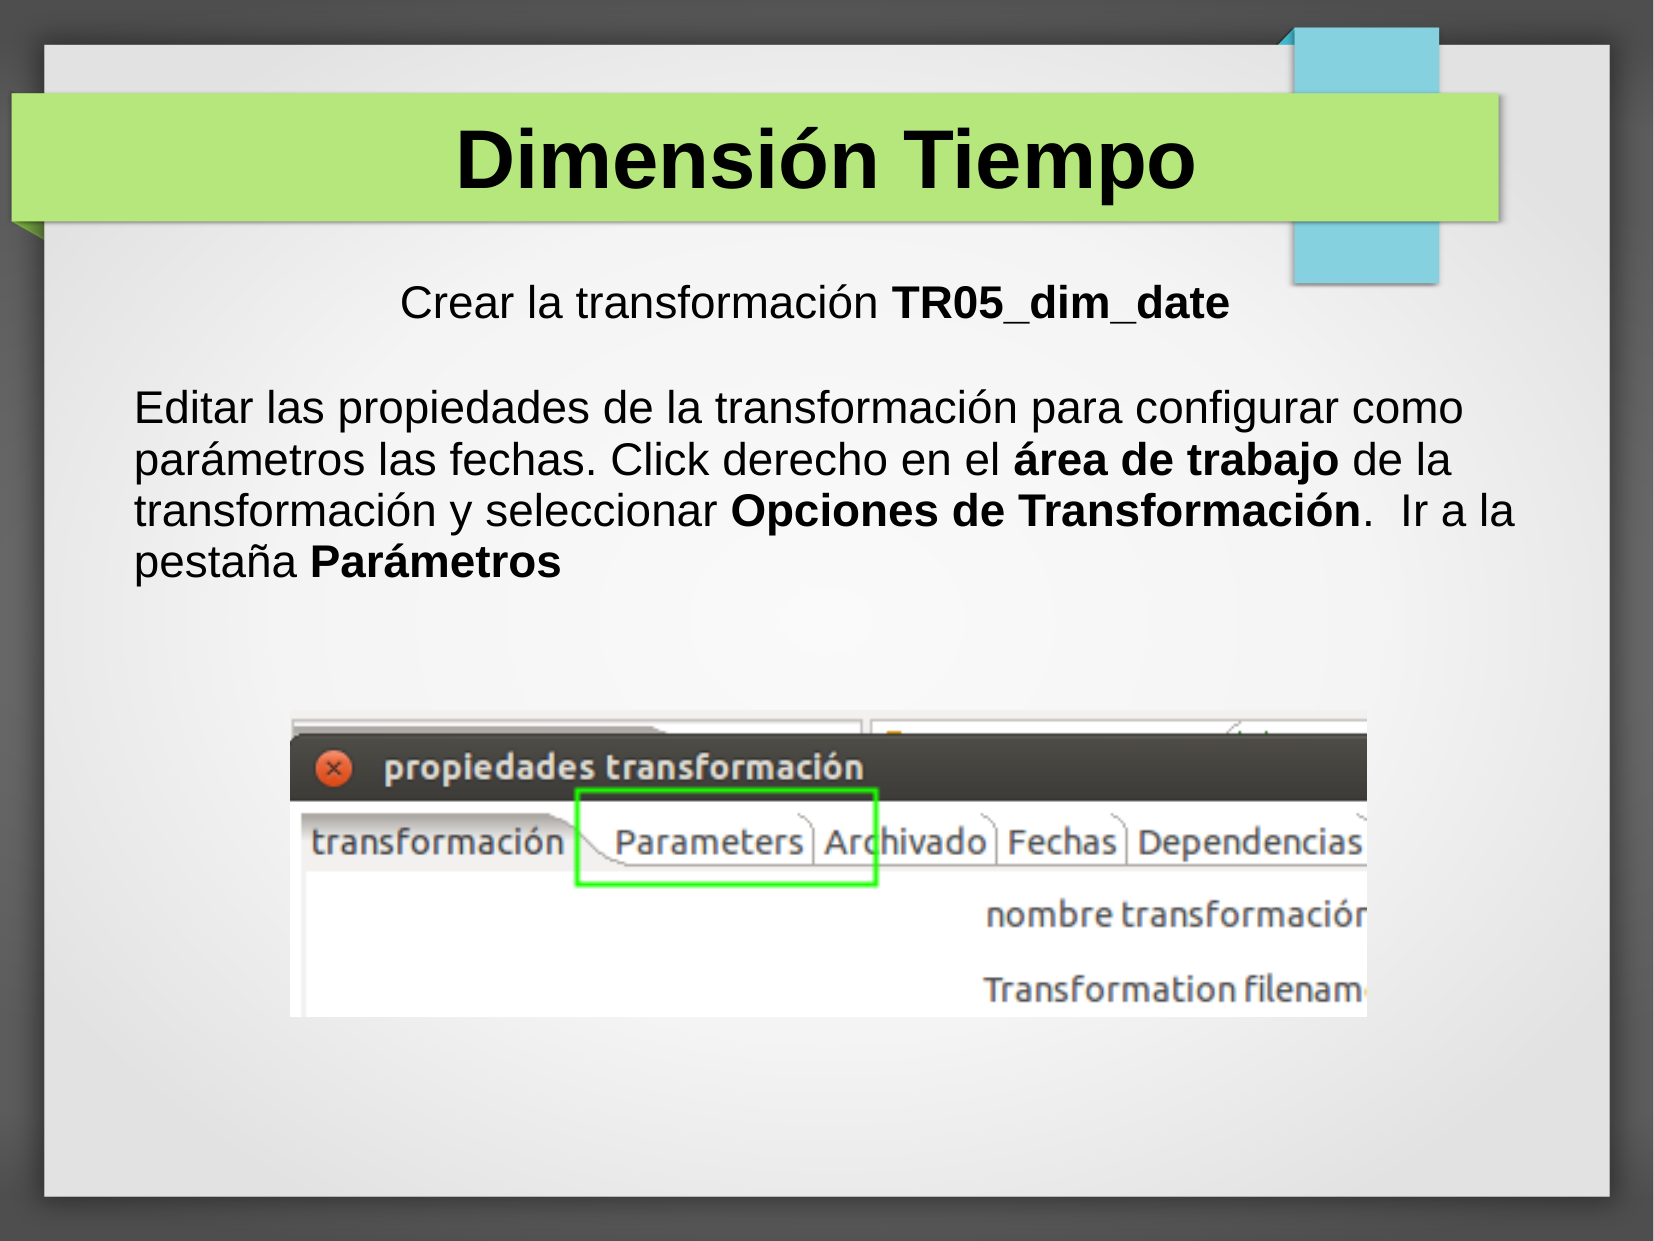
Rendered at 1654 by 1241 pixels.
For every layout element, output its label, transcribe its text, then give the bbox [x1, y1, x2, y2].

title Dimensión Tiempo [70, 106, 1583, 213]
text_box Crear la transformación TR05_dim_date [385, 270, 1256, 337]
text_box Editar las propiedades de la transformación para configurar como parámetros las fechas. Click derecho en el área de trabajo de la transformación y seleccionar Opciones de Transformación. Ir a la pestaña Parámetros [119, 375, 1558, 595]
picture [0, 0, 1654, 1241]
